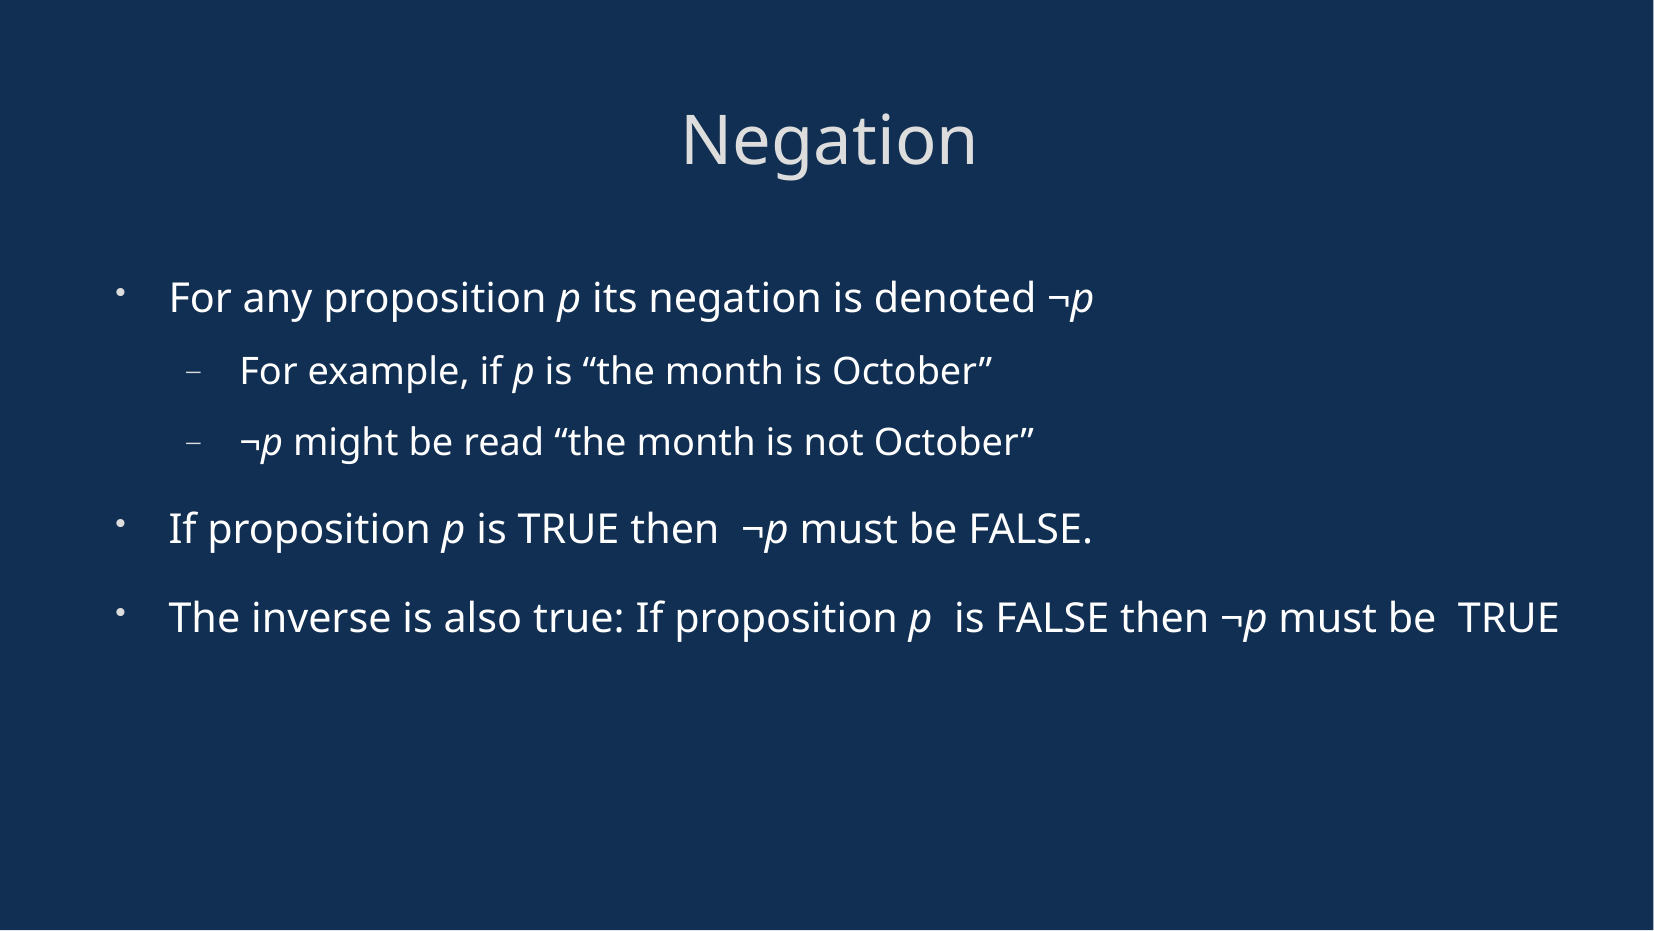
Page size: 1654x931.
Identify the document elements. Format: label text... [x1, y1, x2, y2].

list For any proposition p its negation is denoted ¬p For example, if p is “the month is October” ¬p might be read “the month is not October” If proposition p is TRUE then ¬p must be FALSE. The inverse is also true: If proposition p is FALSE then ¬p must be TRUE [97, 268, 1563, 806]
title Negation [97, 56, 1563, 220]
